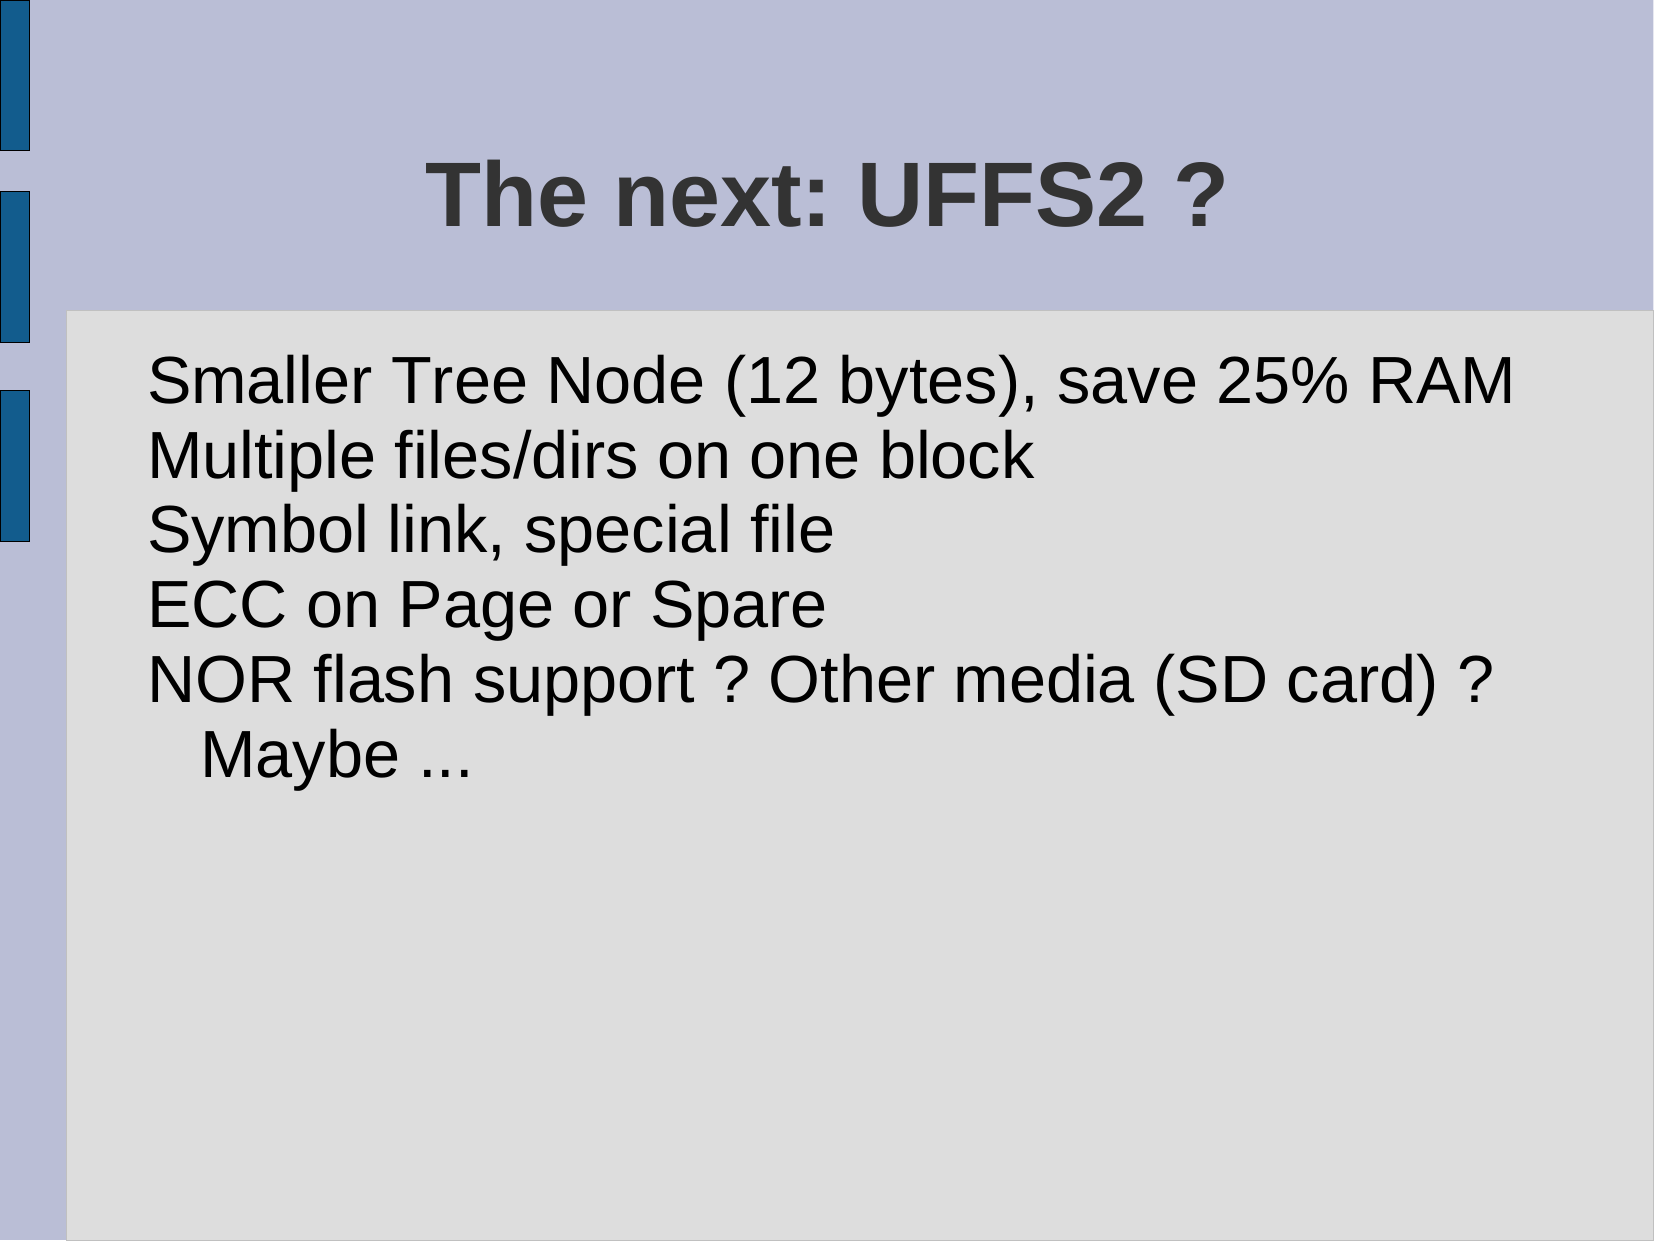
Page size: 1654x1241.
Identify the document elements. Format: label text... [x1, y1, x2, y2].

list Smaller Tree Node (12 bytes), save 25% RAM Multiple files/dirs on one block Symbol link, special file ECC on Page or Spare NOR flash support ? Other media (SD card) ? Maybe ... [129, 342, 1542, 914]
title The next: UFFS2 ? [121, 91, 1534, 299]
